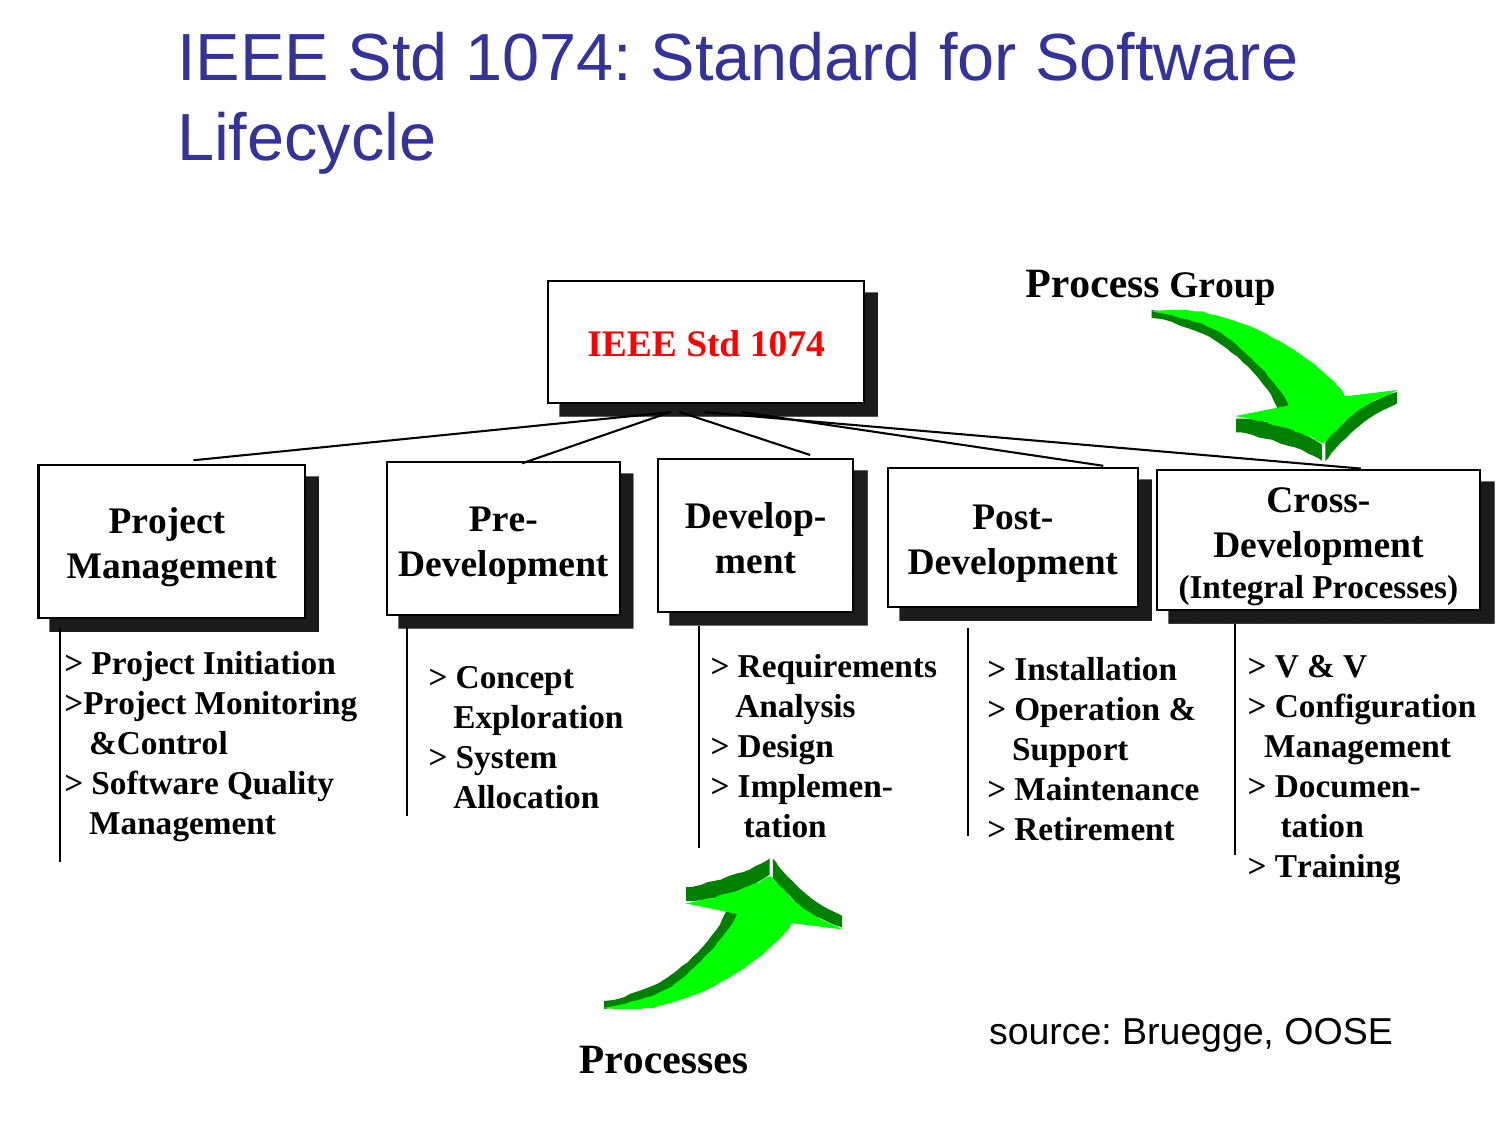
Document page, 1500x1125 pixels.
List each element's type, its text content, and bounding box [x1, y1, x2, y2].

text_box Post- Development [887, 467, 1138, 607]
text_box > V & V > Configuration Management > Documen- tation > Training [1233, 637, 1500, 892]
text_box source: Bruegge, OOSE [974, 999, 1459, 1060]
text_box > Concept Exploration > System Allocation [413, 648, 639, 823]
text_box [604, 858, 843, 1010]
text_box Processes [564, 1024, 763, 1090]
text_box Process Group [1010, 248, 1291, 313]
text_box Develop- ment [658, 459, 854, 613]
text_box Cross- Development (Integral Processes) [1156, 470, 1481, 610]
text_box > Project Initiation >Project Monitoring &Control > Software Quality Management [49, 634, 59, 849]
title IEEE Std 1074: Standard for Software Lifecycle [162, 0, 1338, 188]
text_box [1151, 313, 1398, 461]
text_box IEEE Std 1074 [548, 281, 865, 403]
text_box > Requirements Analysis > Design > Implemen- tation [696, 637, 953, 852]
text_box > Project Initiation >Project Monitoring &Control > Software Quality Management [61, 634, 373, 849]
text_box Project Management [38, 465, 306, 618]
text_box Pre- Development [386, 462, 621, 616]
text_box > Installation > Operation & Support > Maintenance > Retirement [972, 639, 1215, 854]
